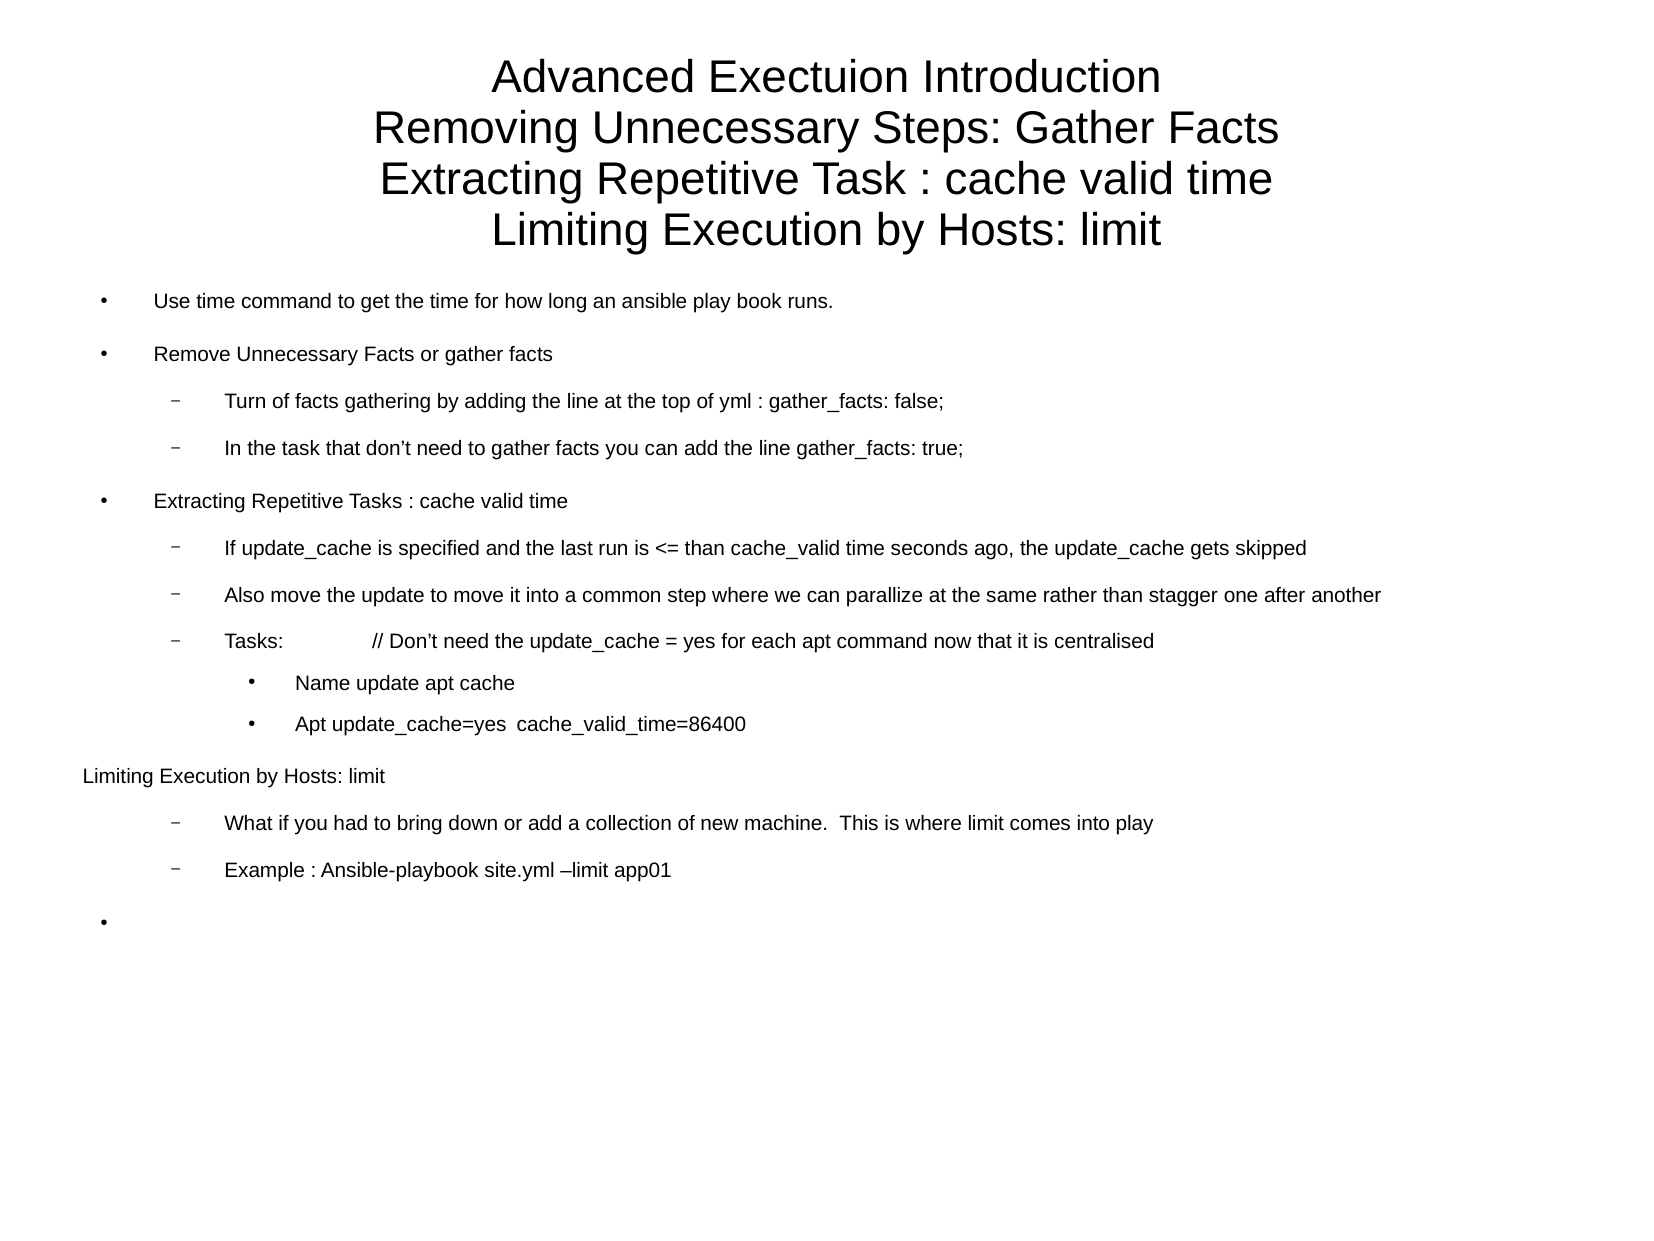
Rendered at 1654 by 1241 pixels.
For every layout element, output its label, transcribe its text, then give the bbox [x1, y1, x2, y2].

list Use time command to get the time for how long an ansible play book runs. Remove Unnecessary Facts or gather facts Turn of facts gathering by adding the line at the top of yml : gather_facts: false; In the task that don’t need to gather facts you can add the line gather_facts: true; Extracting Repetitive Tasks : cache valid time If update_cache is specified and the last run is <= than cache_valid time seconds ago, the update_cache gets skipped Also move the update to move it into a common step where we can parallize at the same rather than stagger one after another Tasks: // Don’t need the update_cache = yes for each apt command now that it is centralised Name update apt cache Apt update_cache=yes cache_valid_time=86400 Limiting Execution by Hosts: limit What if you had to bring down or add a collection of new machine. This is where limit comes into play Example : Ansible-playbook site.yml –limit app01 [82, 290, 1571, 1229]
title Advanced Exectuion Introduction Removing Unnecessary Steps: Gather Facts Extracting Repetitive Task : cache valid time Limiting Execution by Hosts: limit [82, 23, 1571, 283]
